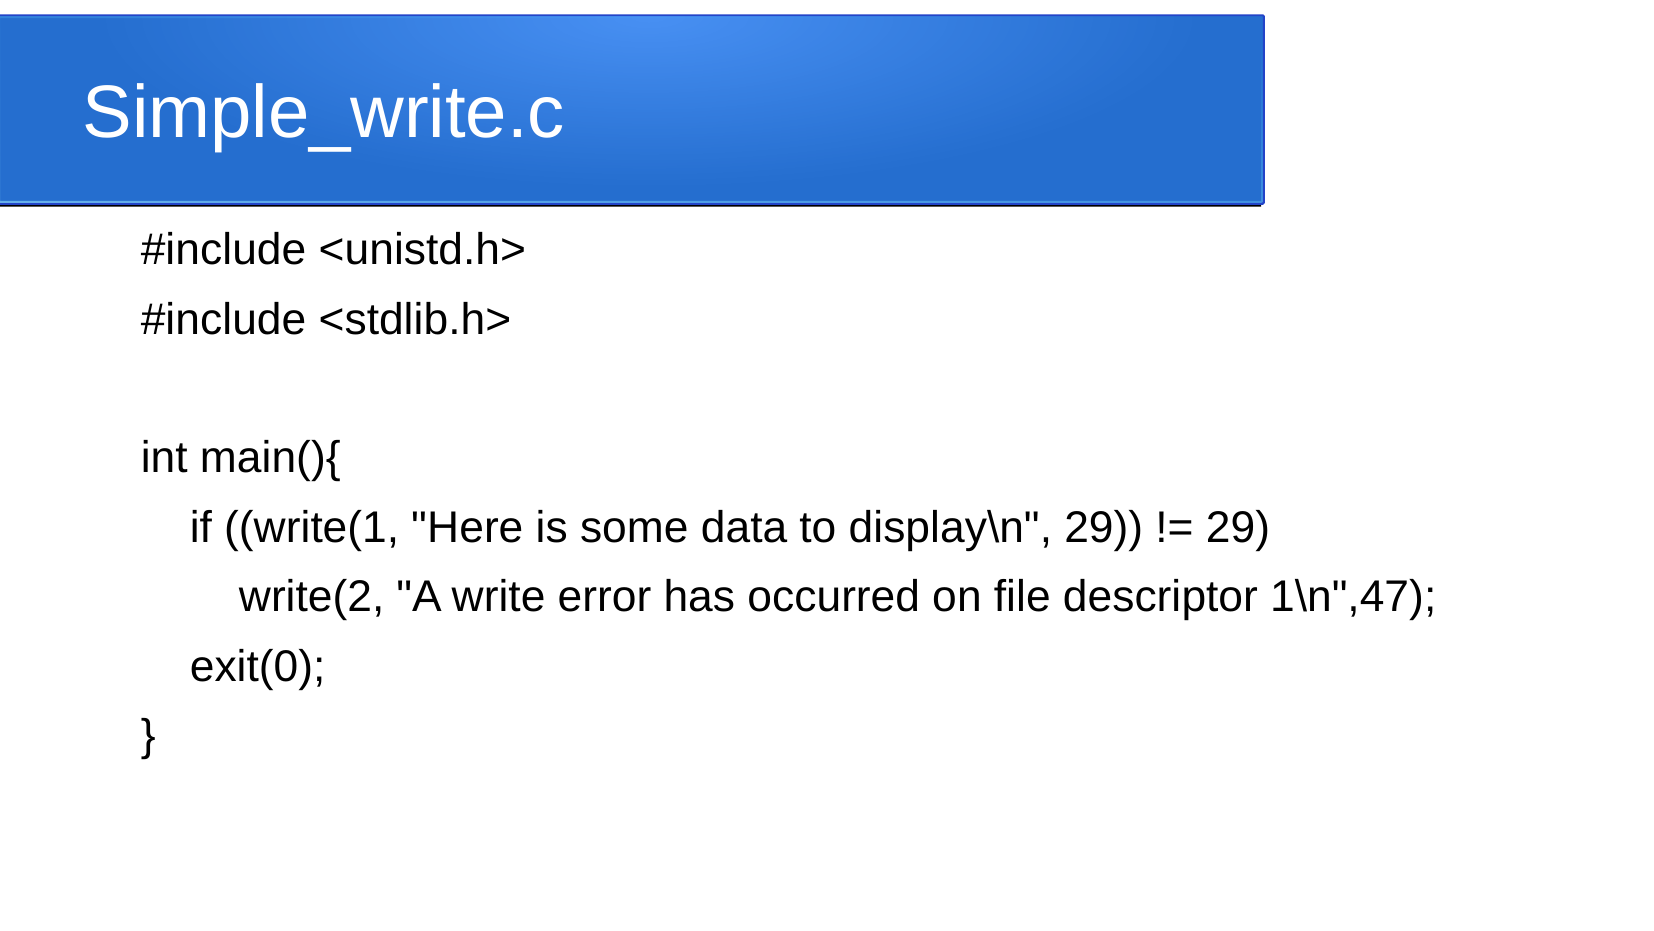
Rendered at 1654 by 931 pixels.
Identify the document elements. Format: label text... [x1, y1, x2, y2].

list #include <unistd.h> #include <stdlib.h> int main(){ if ((write(1, "Here is some data to display\n", 29)) != 29) write(2, "A write error has occurred on file descriptor 1\n",47); exit(0); } [82, 224, 1571, 764]
title Simple_write.c [82, 35, 1235, 189]
